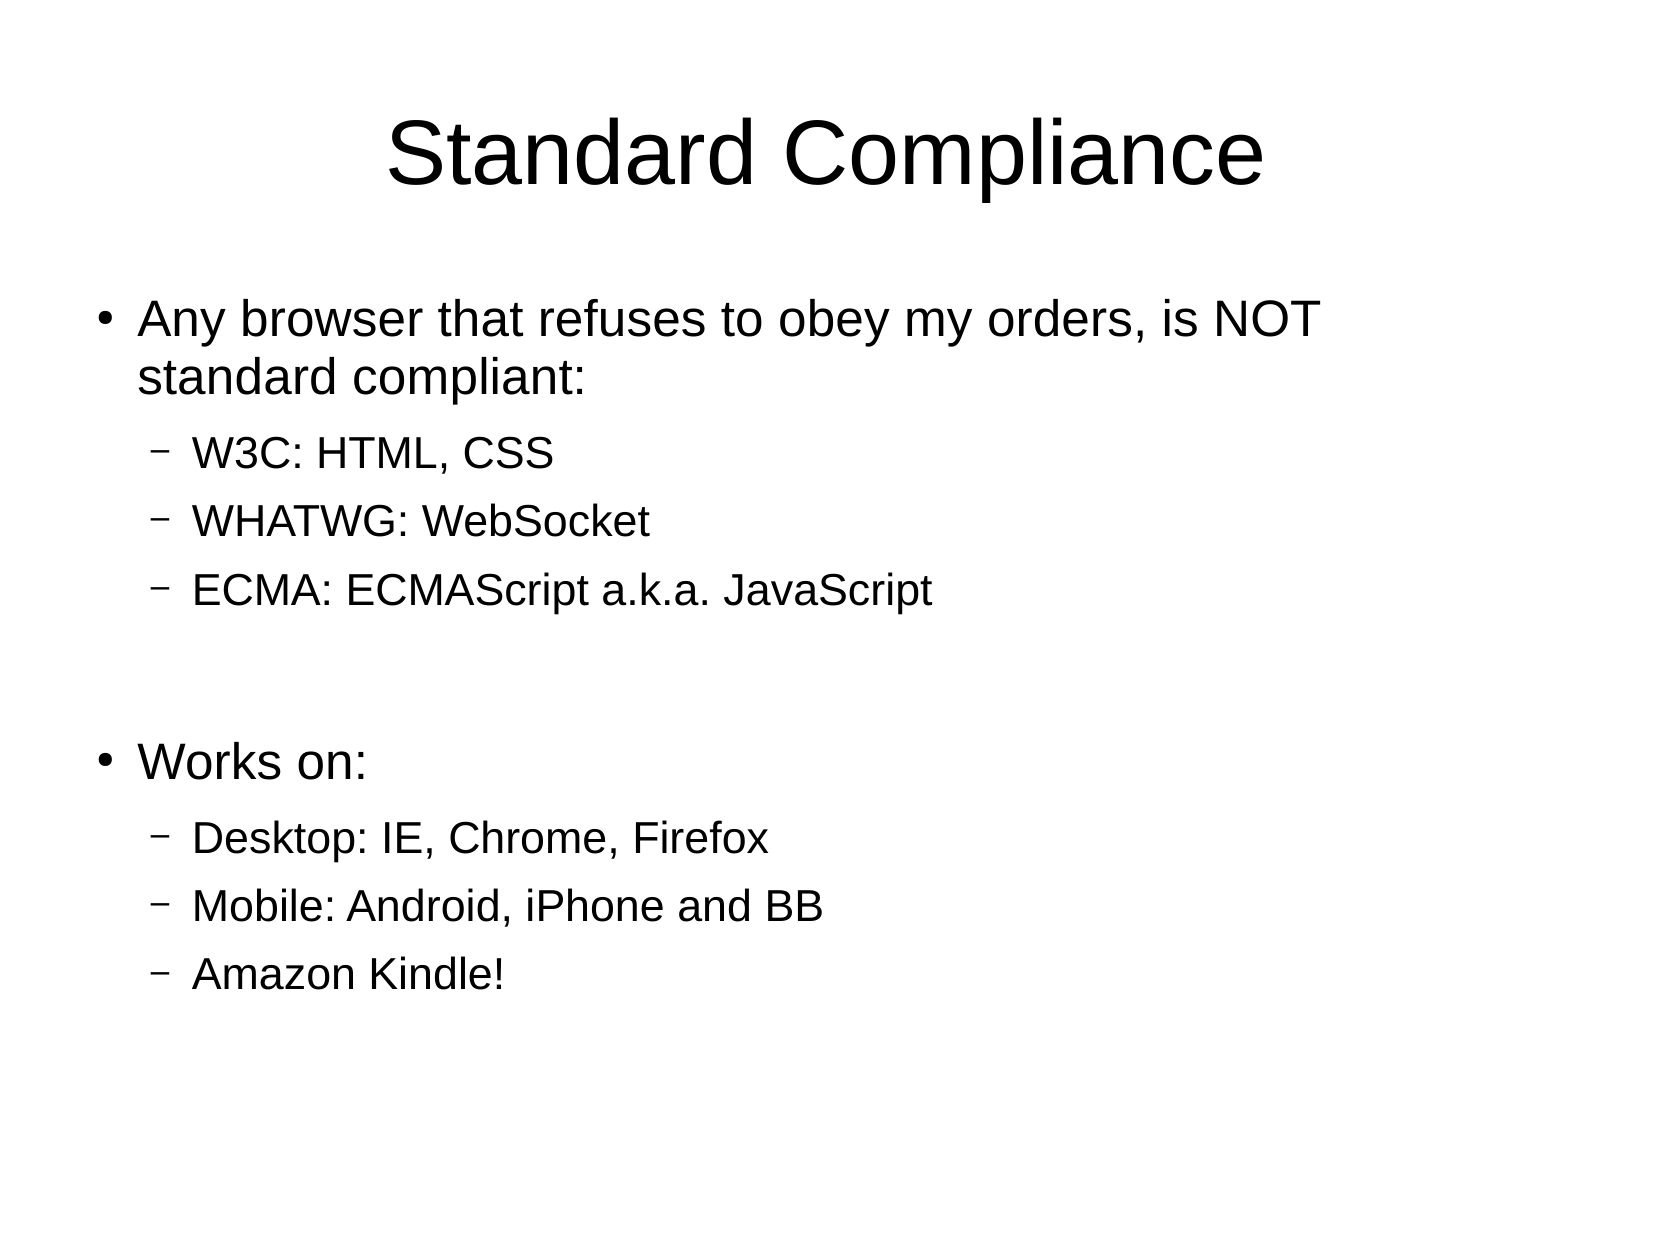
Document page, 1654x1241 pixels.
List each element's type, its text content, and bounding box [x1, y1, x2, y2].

title Standard Compliance [82, 49, 1571, 257]
list Any browser that refuses to obey my orders, is NOT standard compliant: W3C: HTML, CSS WHATWG: WebSocket ECMA: ECMAScript a.k.a. JavaScript Works on: Desktop: IE, Chrome, Firefox Mobile: Android, iPhone and BB Amazon Kindle! [82, 290, 1538, 1010]
